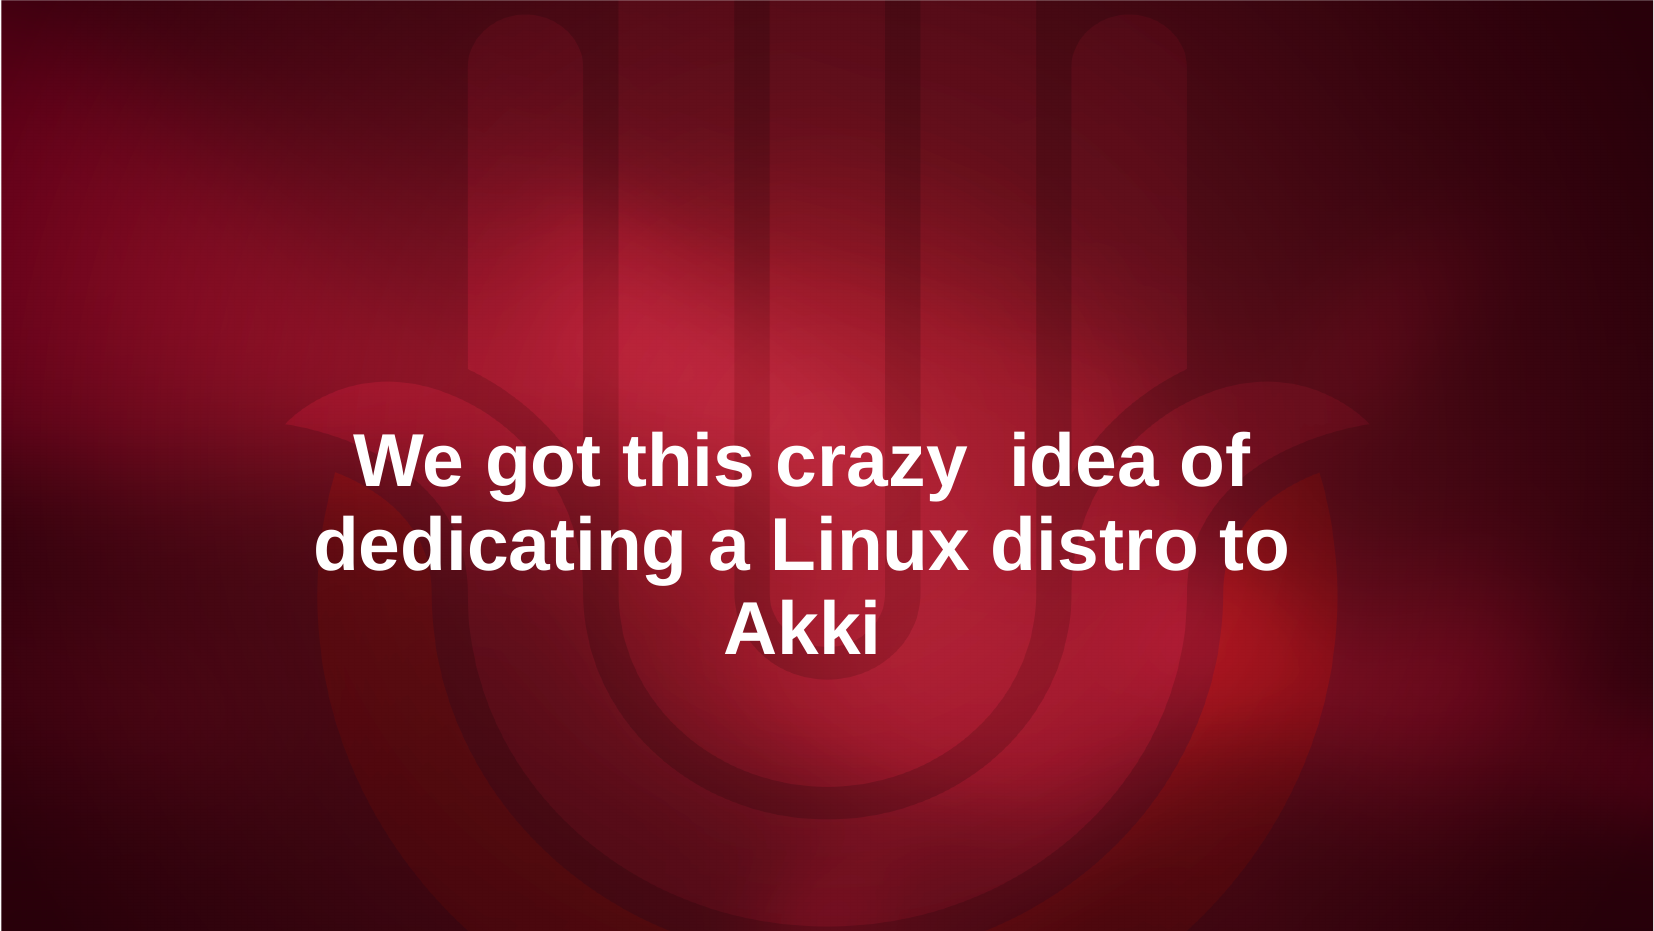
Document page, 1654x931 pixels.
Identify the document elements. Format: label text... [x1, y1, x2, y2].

picture [0, 0, 1654, 931]
text_box We got this crazy idea of dedicating a Linux distro to Akki [225, 411, 1381, 678]
